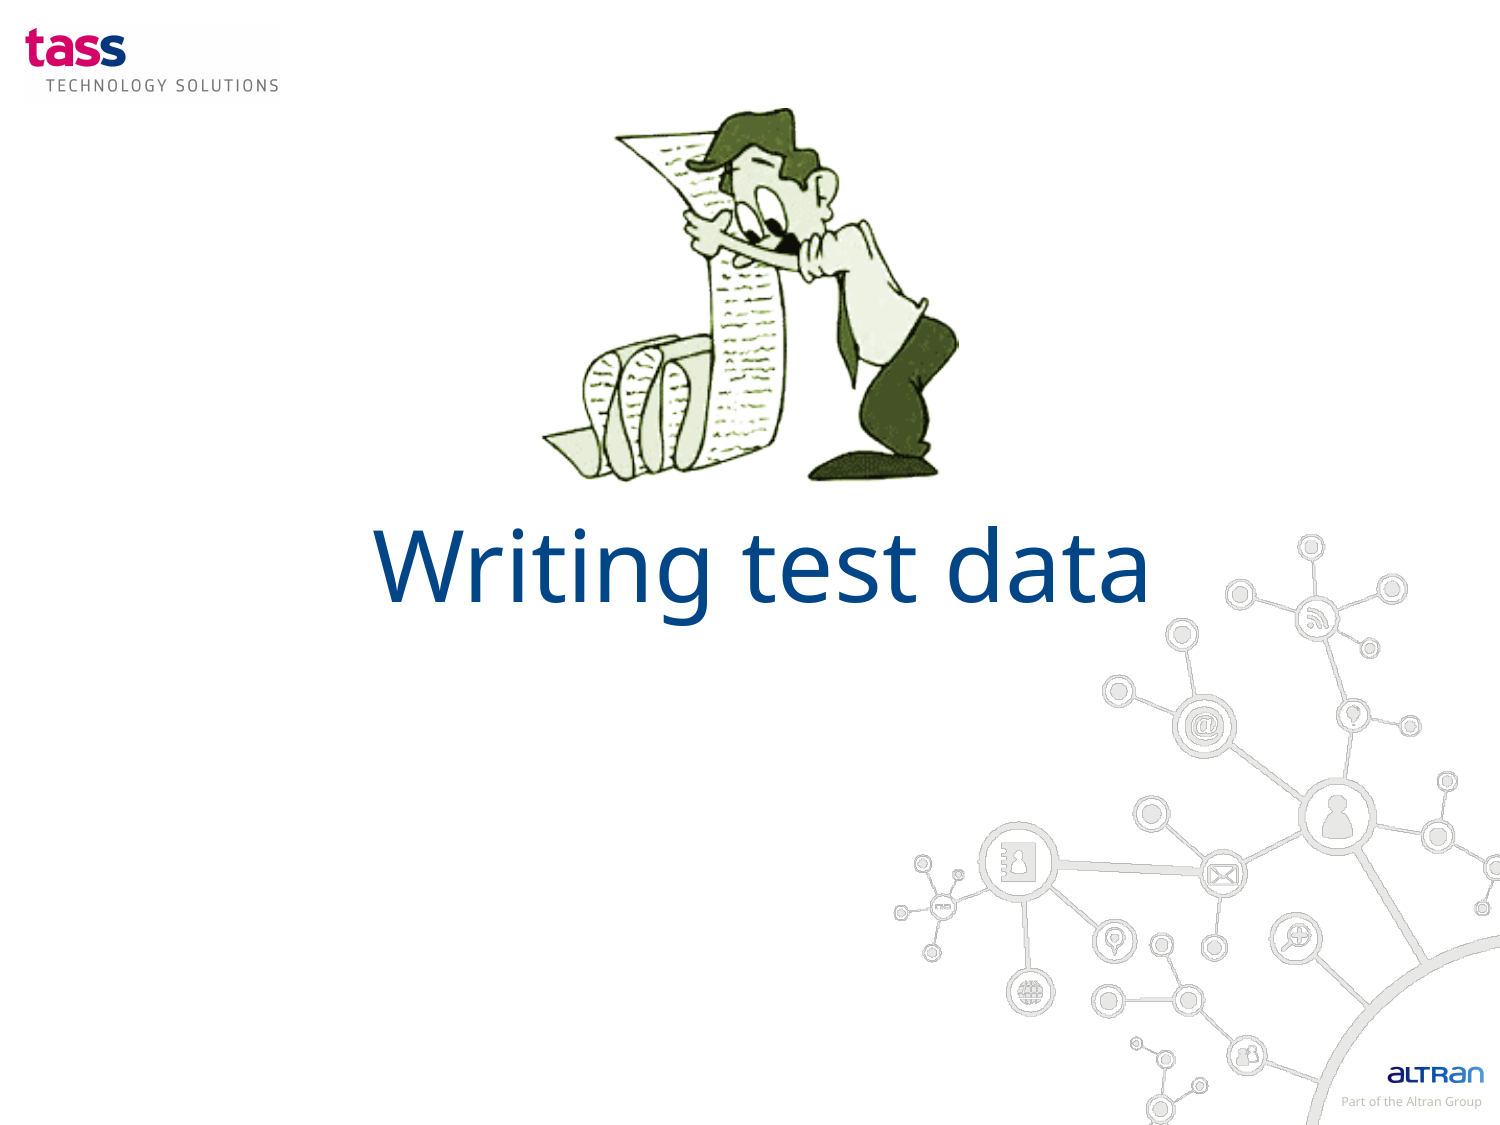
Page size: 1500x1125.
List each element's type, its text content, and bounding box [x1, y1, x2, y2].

title Writing test data [90, 301, 1410, 824]
picture [541, 108, 959, 484]
picture [24, 24, 280, 102]
picture [1385, 1064, 1485, 1087]
